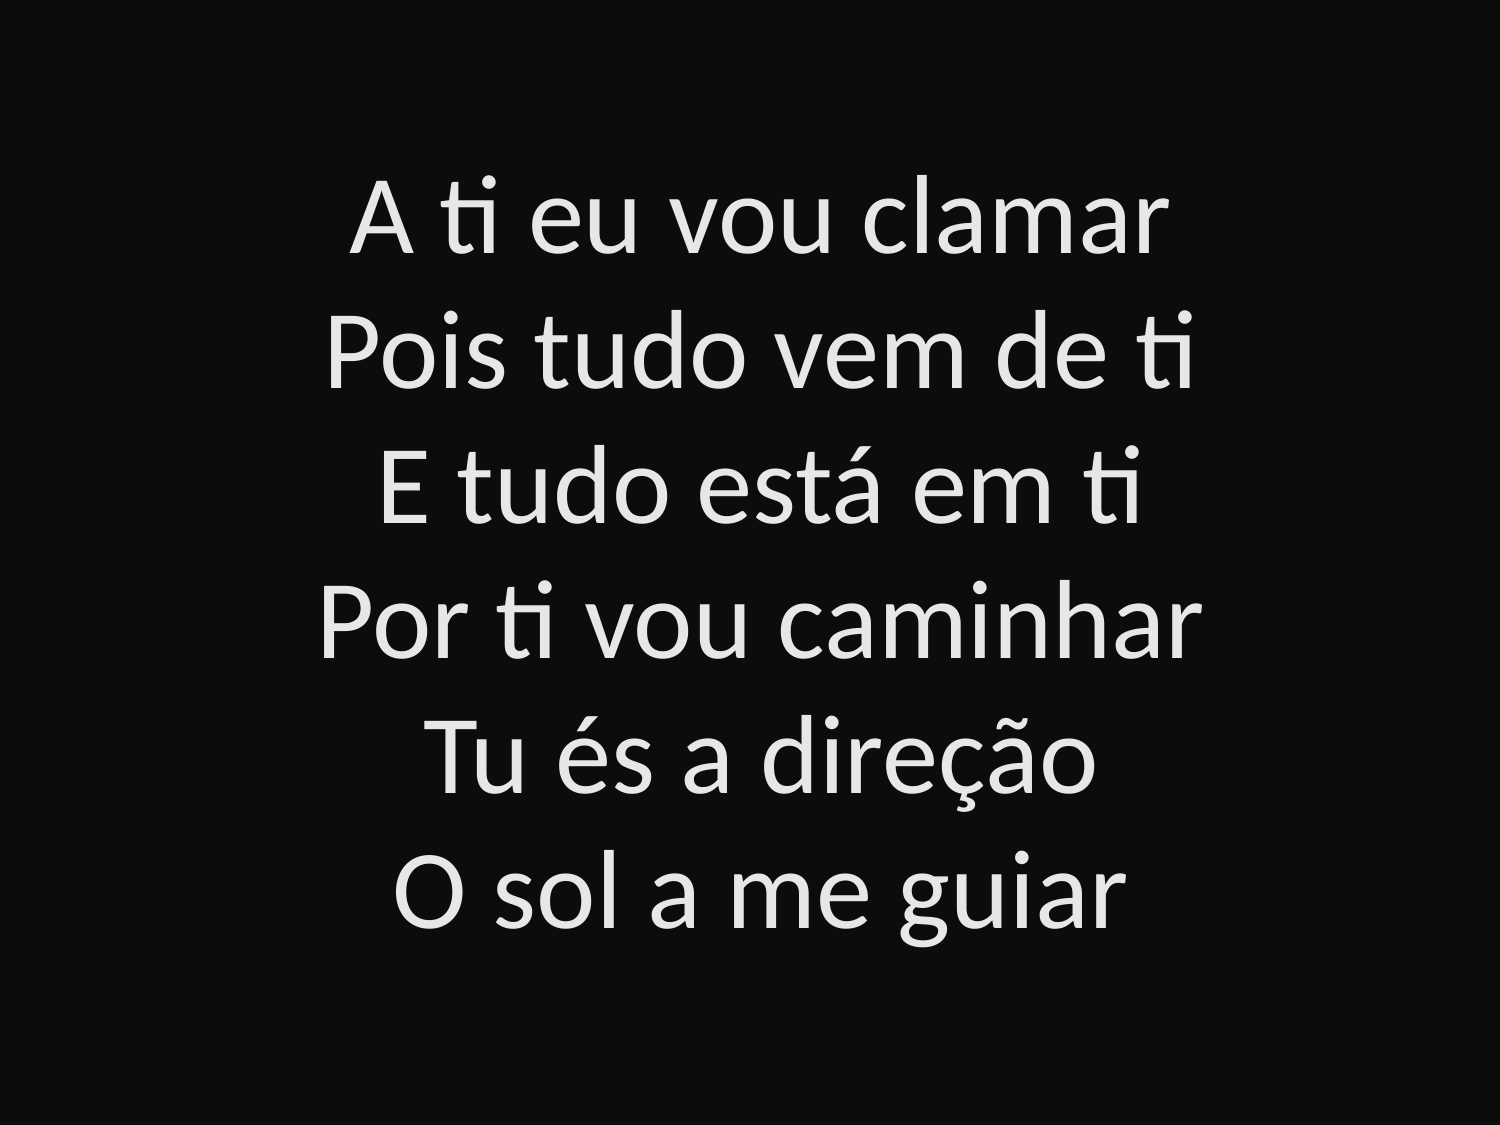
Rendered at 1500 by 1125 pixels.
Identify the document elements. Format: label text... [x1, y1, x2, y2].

title A ti eu vou clamar Pois tudo vem de ti E tudo está em ti Por ti vou caminhar Tu és a direção O sol a me guiar [75, 45, 1447, 1047]
